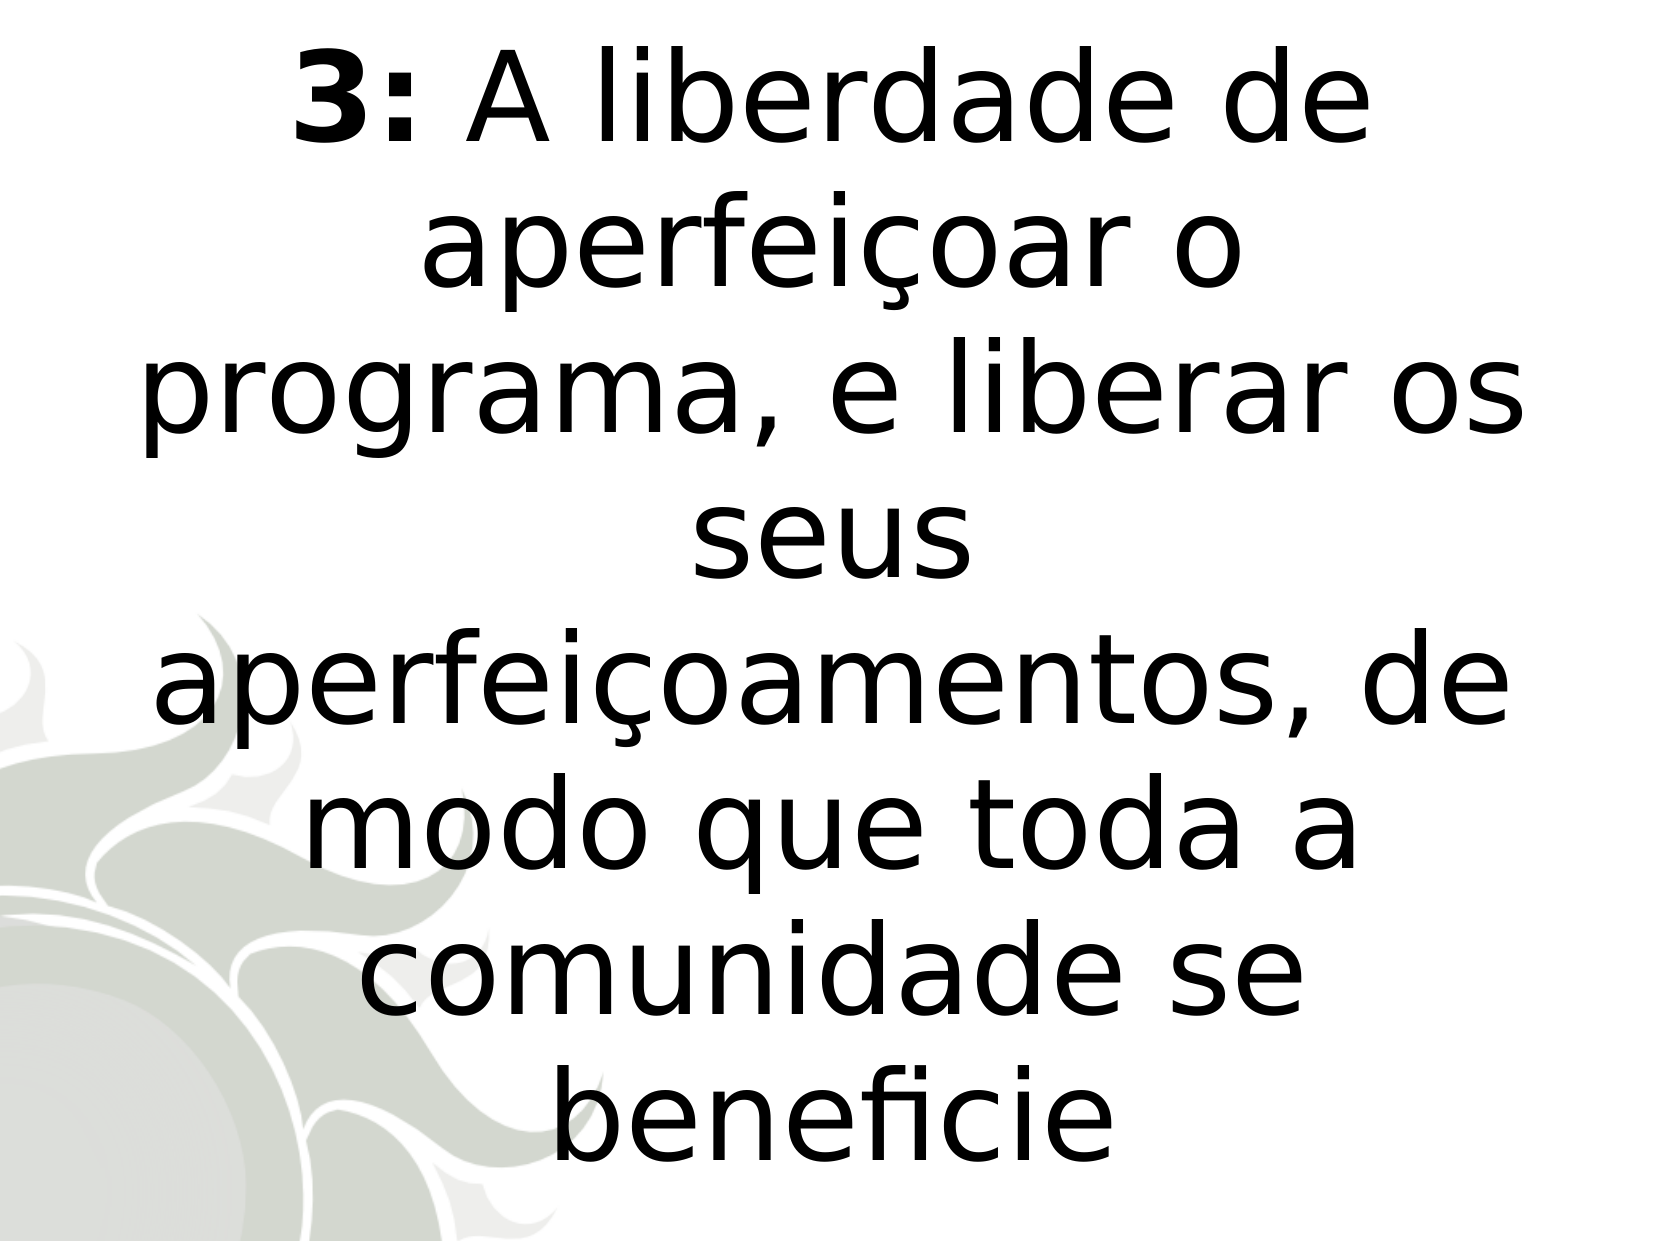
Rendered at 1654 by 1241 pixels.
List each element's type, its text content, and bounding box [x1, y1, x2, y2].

picture [0, 555, 644, 1241]
title 3: A liberdade de aperfeiçoar o programa, e liberar os seus aperfeiçoamentos, de modo que toda a comunidade se beneficie [88, 25, 1577, 1190]
